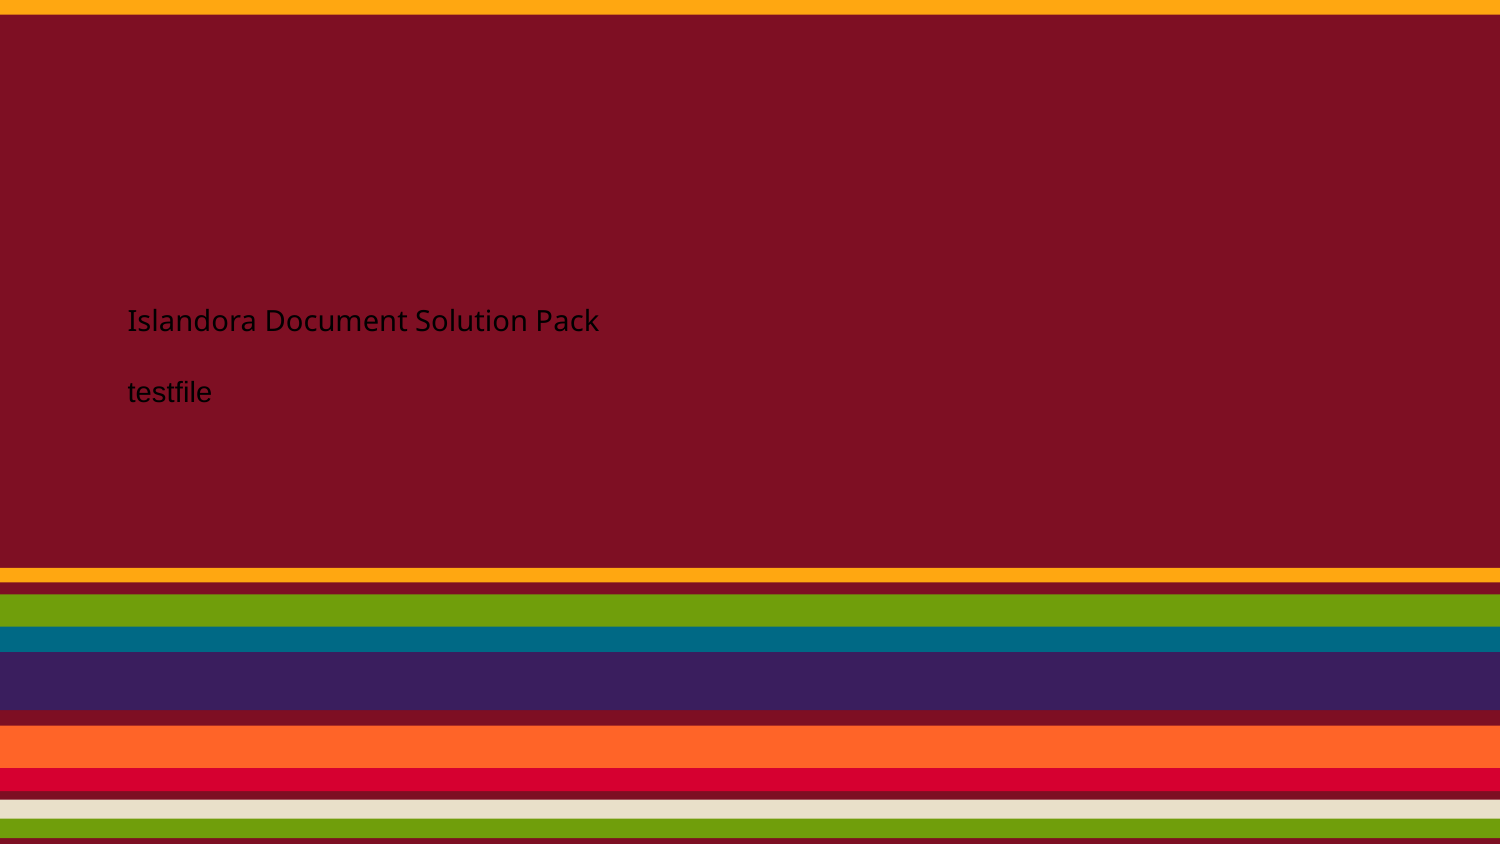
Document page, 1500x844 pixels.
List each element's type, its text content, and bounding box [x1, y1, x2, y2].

subtitle testfile [112, 358, 1388, 496]
title Islandora Document Solution Pack [112, 171, 1388, 353]
